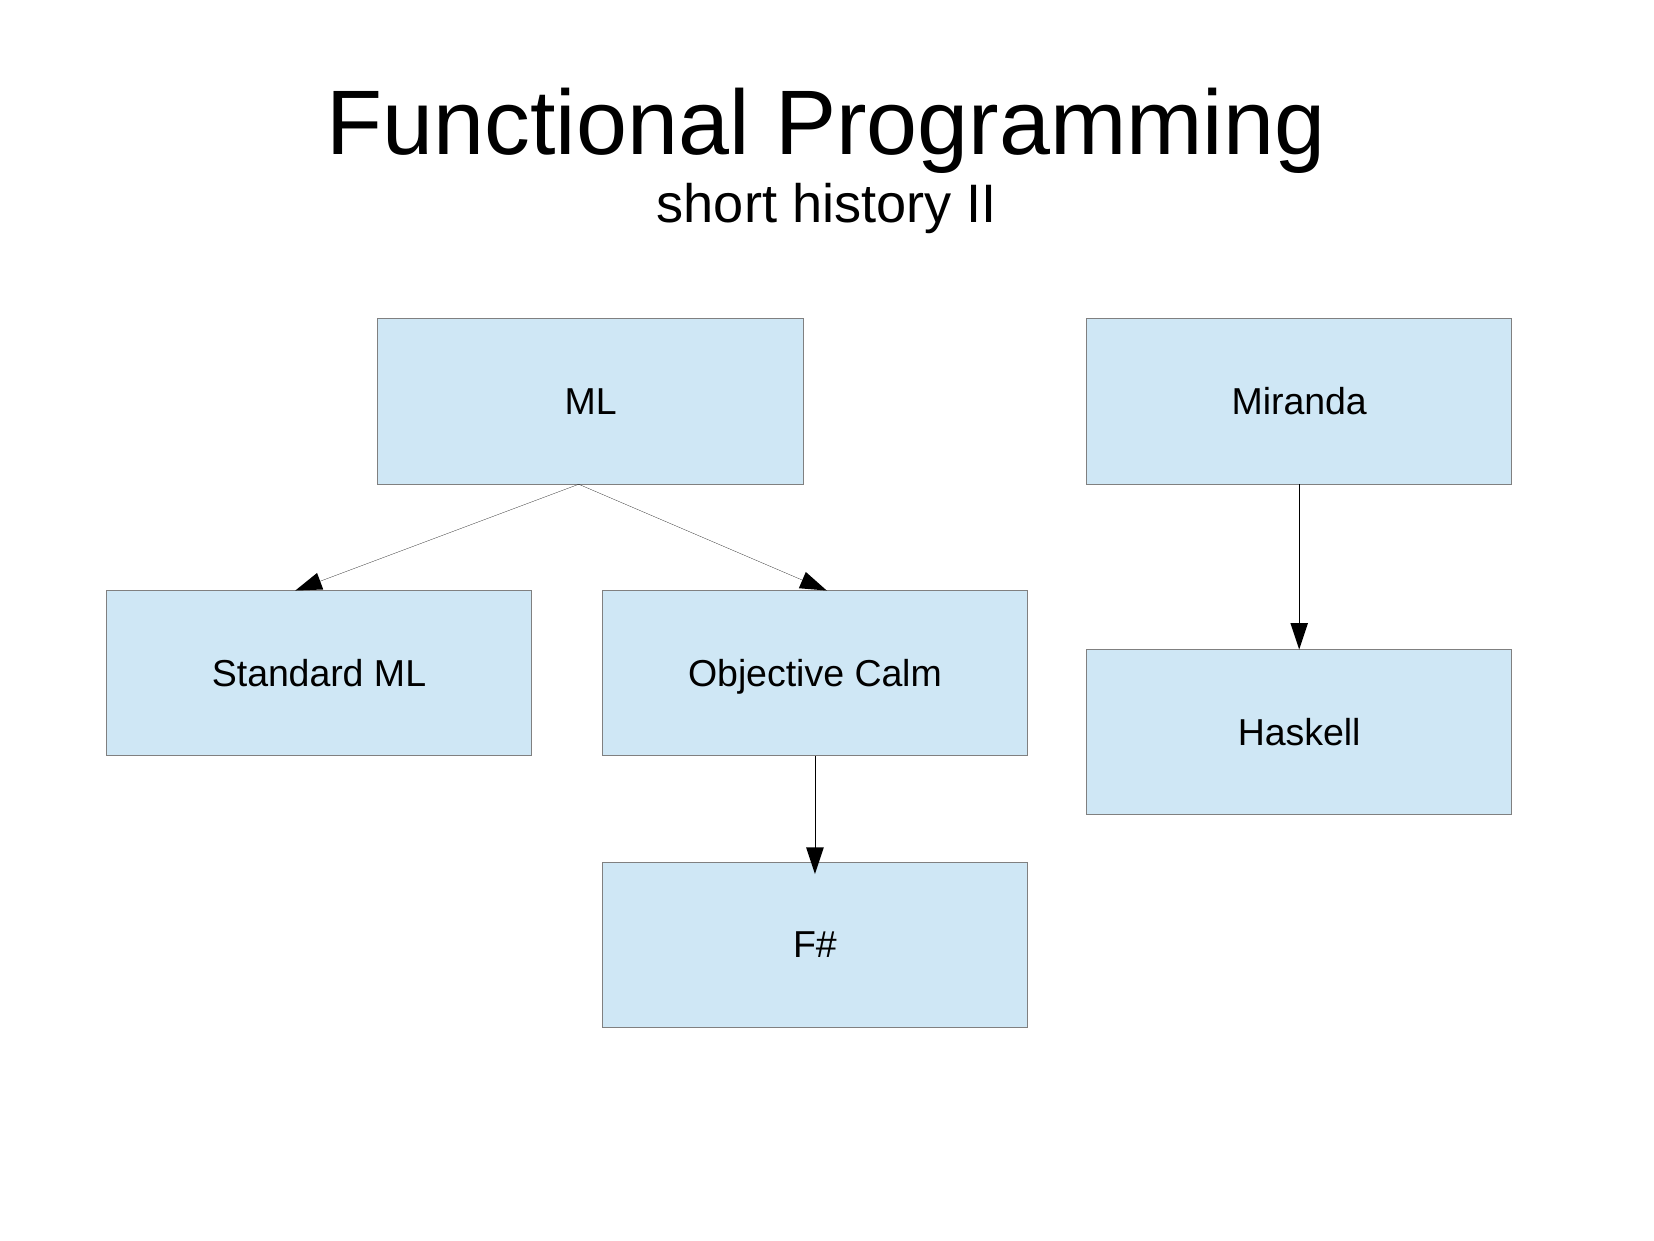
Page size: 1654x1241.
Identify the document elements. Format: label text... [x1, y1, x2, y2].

text_box Objective Calm [602, 590, 1028, 756]
text_box F# [602, 862, 1028, 1028]
text_box Haskell [1086, 649, 1512, 815]
text_box Standard ML [106, 590, 532, 756]
title Functional Programming short history II [82, 49, 1571, 257]
text_box Miranda [1086, 318, 1512, 485]
text_box ML [377, 318, 804, 485]
